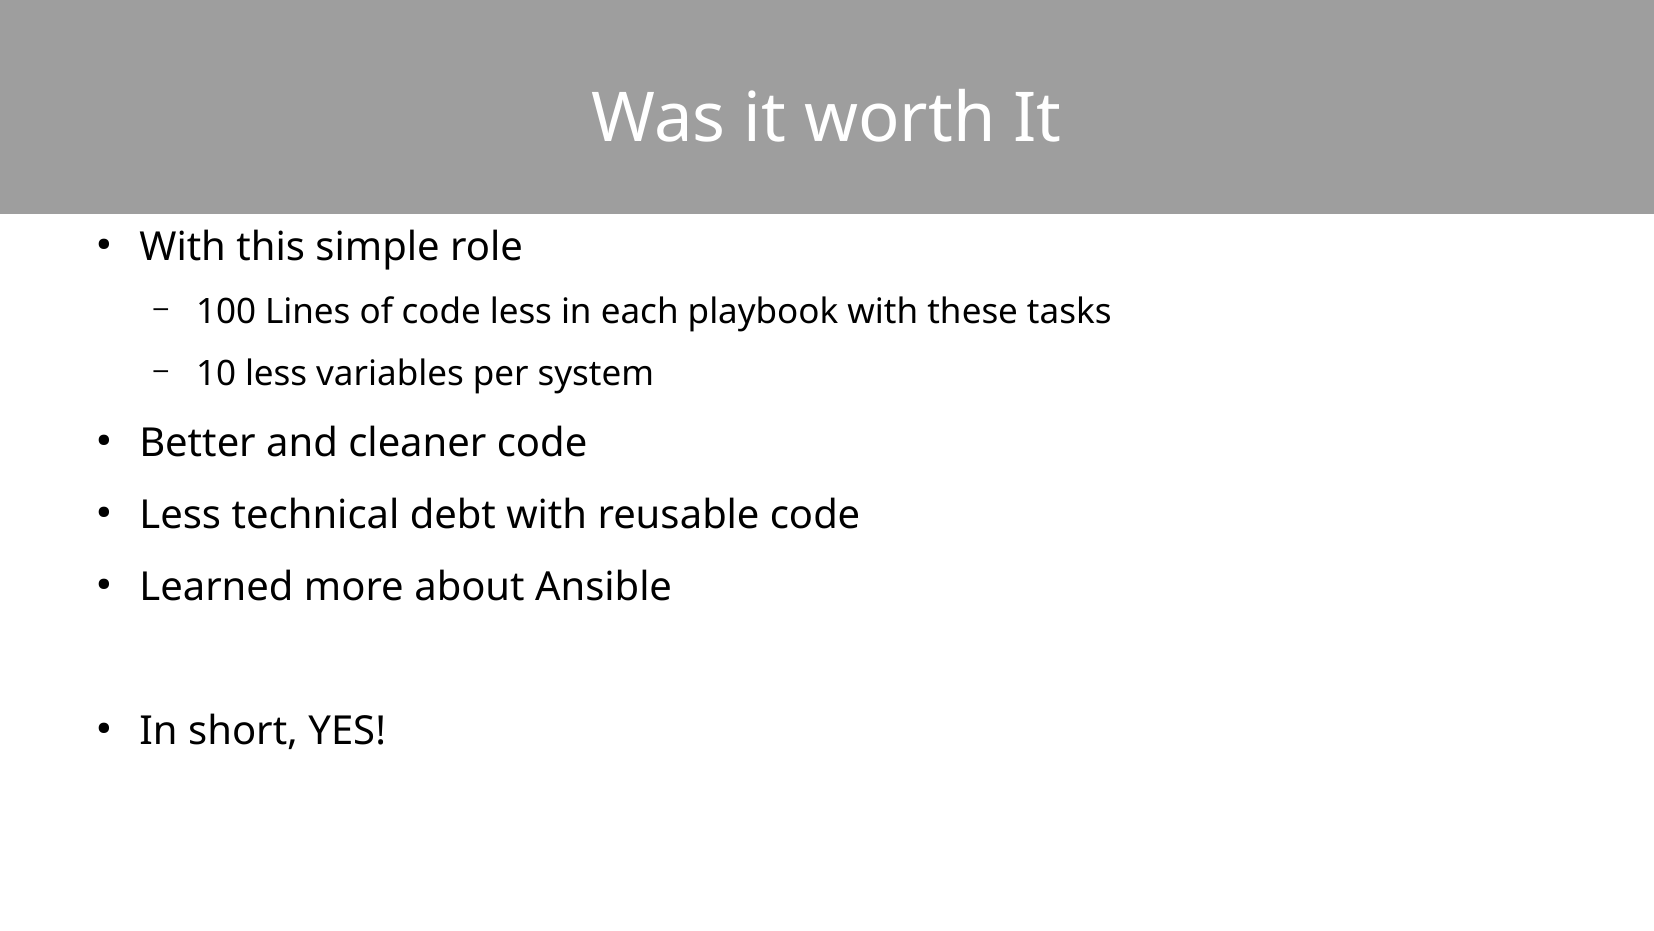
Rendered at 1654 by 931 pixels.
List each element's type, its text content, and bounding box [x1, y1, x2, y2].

title Was it worth It [82, 37, 1571, 193]
list With this simple role 100 Lines of code less in each playbook with these tasks 10 less variables per system Better and cleaner code Less technical debt with reusable code Learned more about Ansible In short, YES! [82, 217, 1571, 758]
